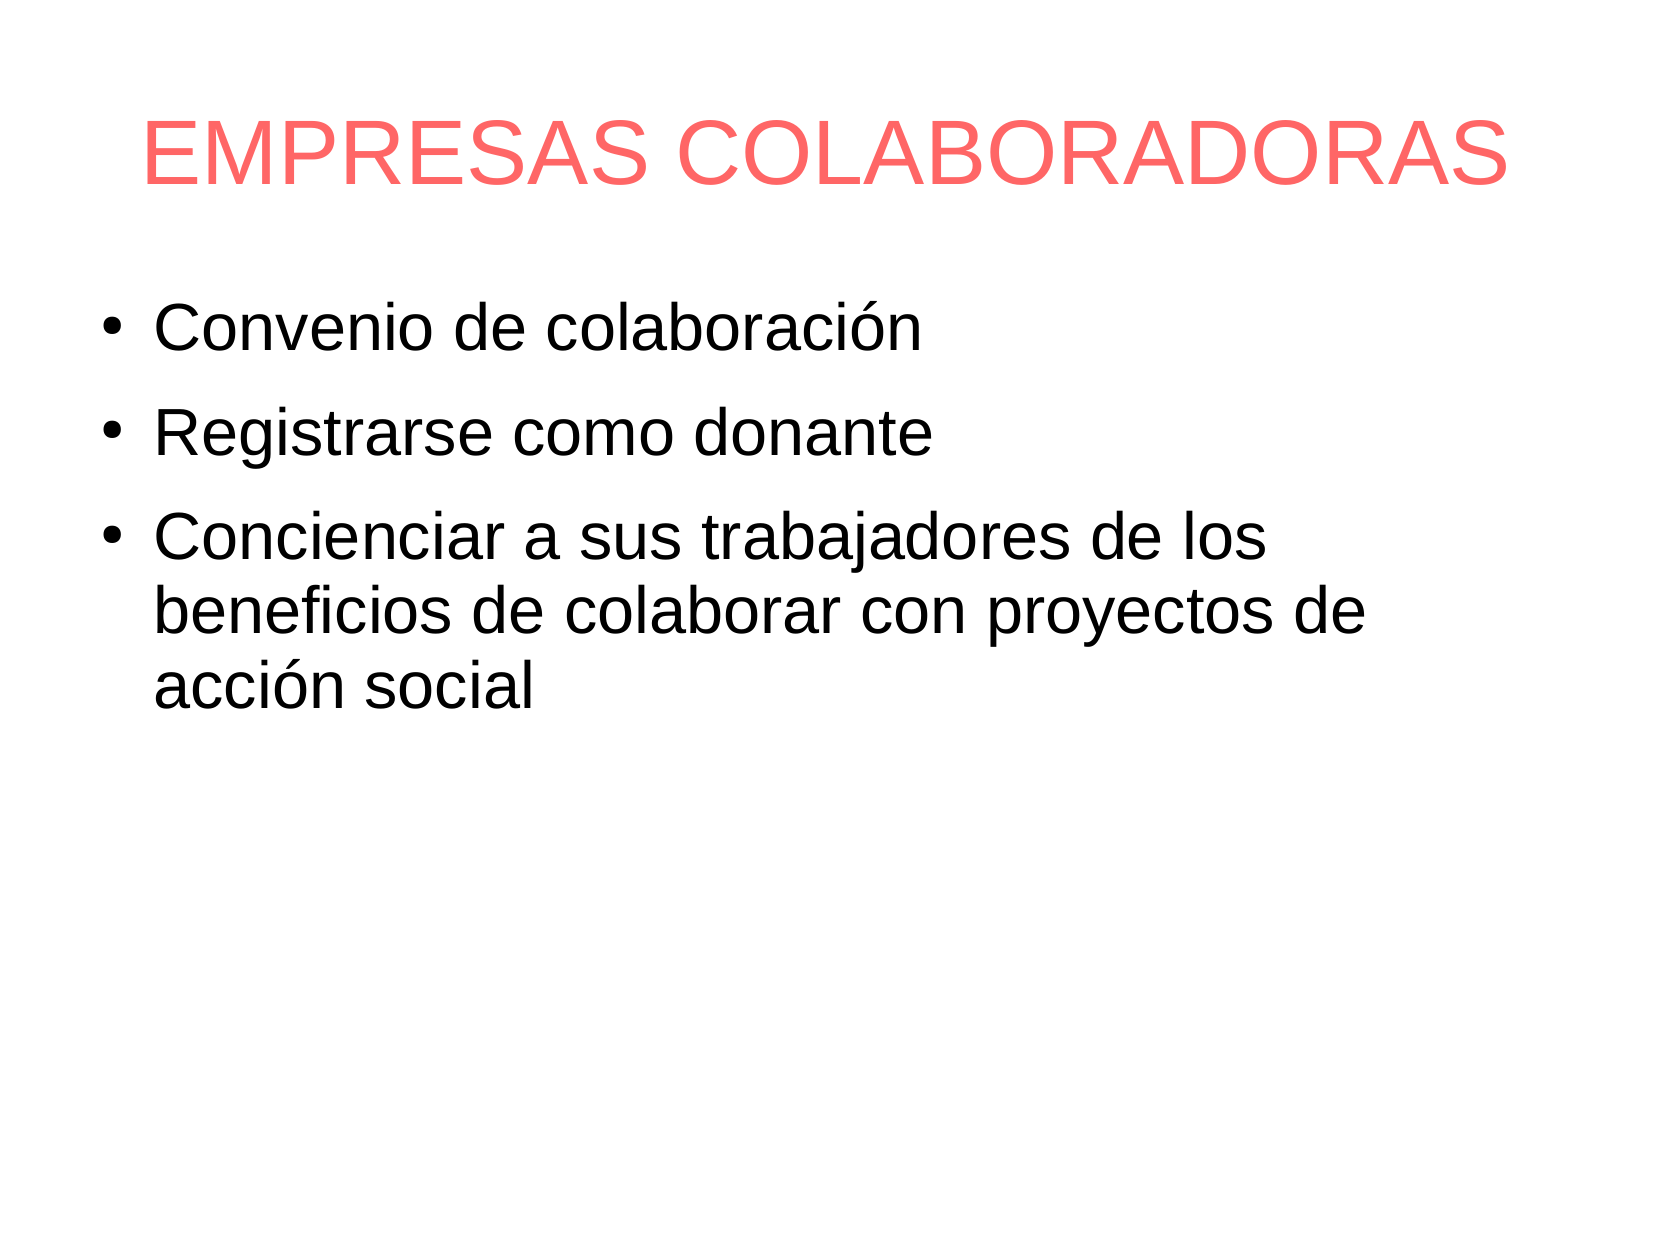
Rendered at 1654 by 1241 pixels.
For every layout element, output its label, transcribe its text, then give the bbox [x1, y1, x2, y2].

title EMPRESAS COLABORADORAS [82, 49, 1571, 257]
list Convenio de colaboración Registrarse como donante Concienciar a sus trabajadores de los beneficios de colaborar con proyectos de acción social [82, 290, 1571, 1010]
